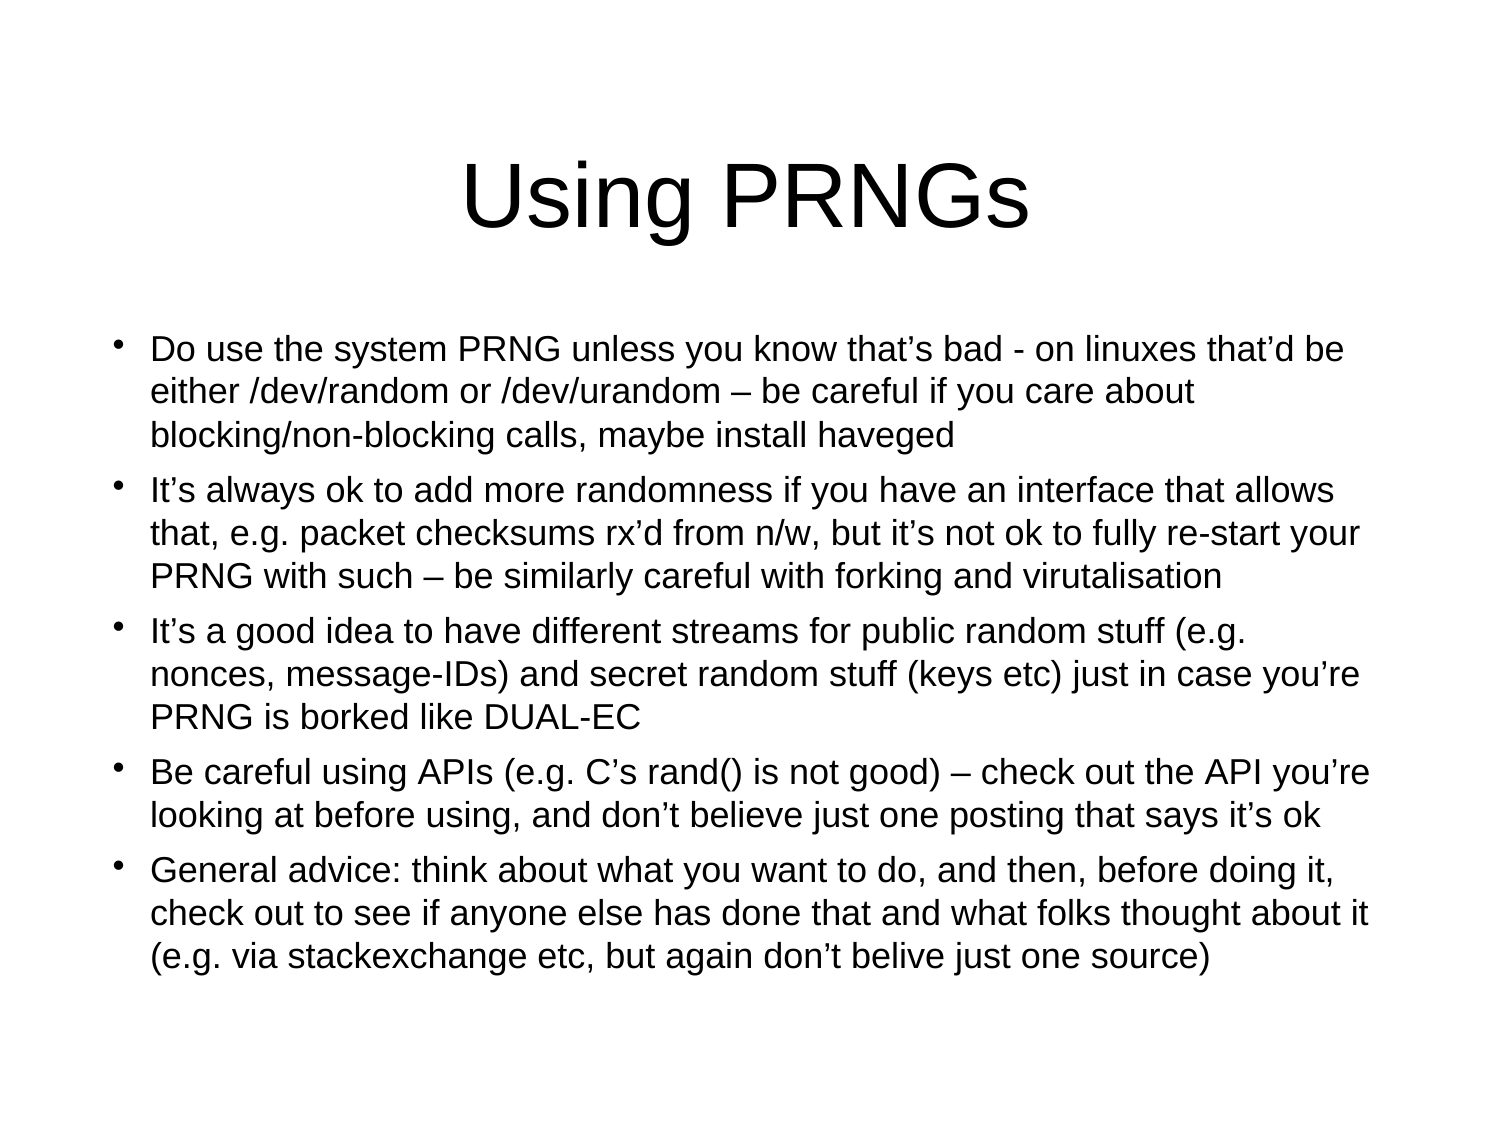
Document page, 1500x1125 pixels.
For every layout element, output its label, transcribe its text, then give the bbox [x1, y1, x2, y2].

title Using PRNGs [112, 99, 1381, 281]
list Do use the system PRNG unless you know that’s bad - on linuxes that’d be either /dev/random or /dev/urandom – be careful if you care about blocking/non-blocking calls, maybe install haveged It’s always ok to add more randomness if you have an interface that allows that, e.g. packet checksums rx’d from n/w, but it’s not ok to fully re-start your PRNG with such – be similarly careful with forking and virutalisation It’s a good idea to have different streams for public random stuff (e.g. nonces, message-IDs) and secret random stuff (keys etc) just in case you’re PRNG is borked like DUAL-EC Be careful using APIs (e.g. C’s rand() is not good) – check out the API you’re looking at before using, and don’t believe just one posting that says it’s ok General advice: think about what you want to do, and then, before doing it, check out to see if anyone else has done that and what folks thought about it (e.g. via stackexchange etc, but again don’t belive just one source) [112, 324, 1381, 994]
